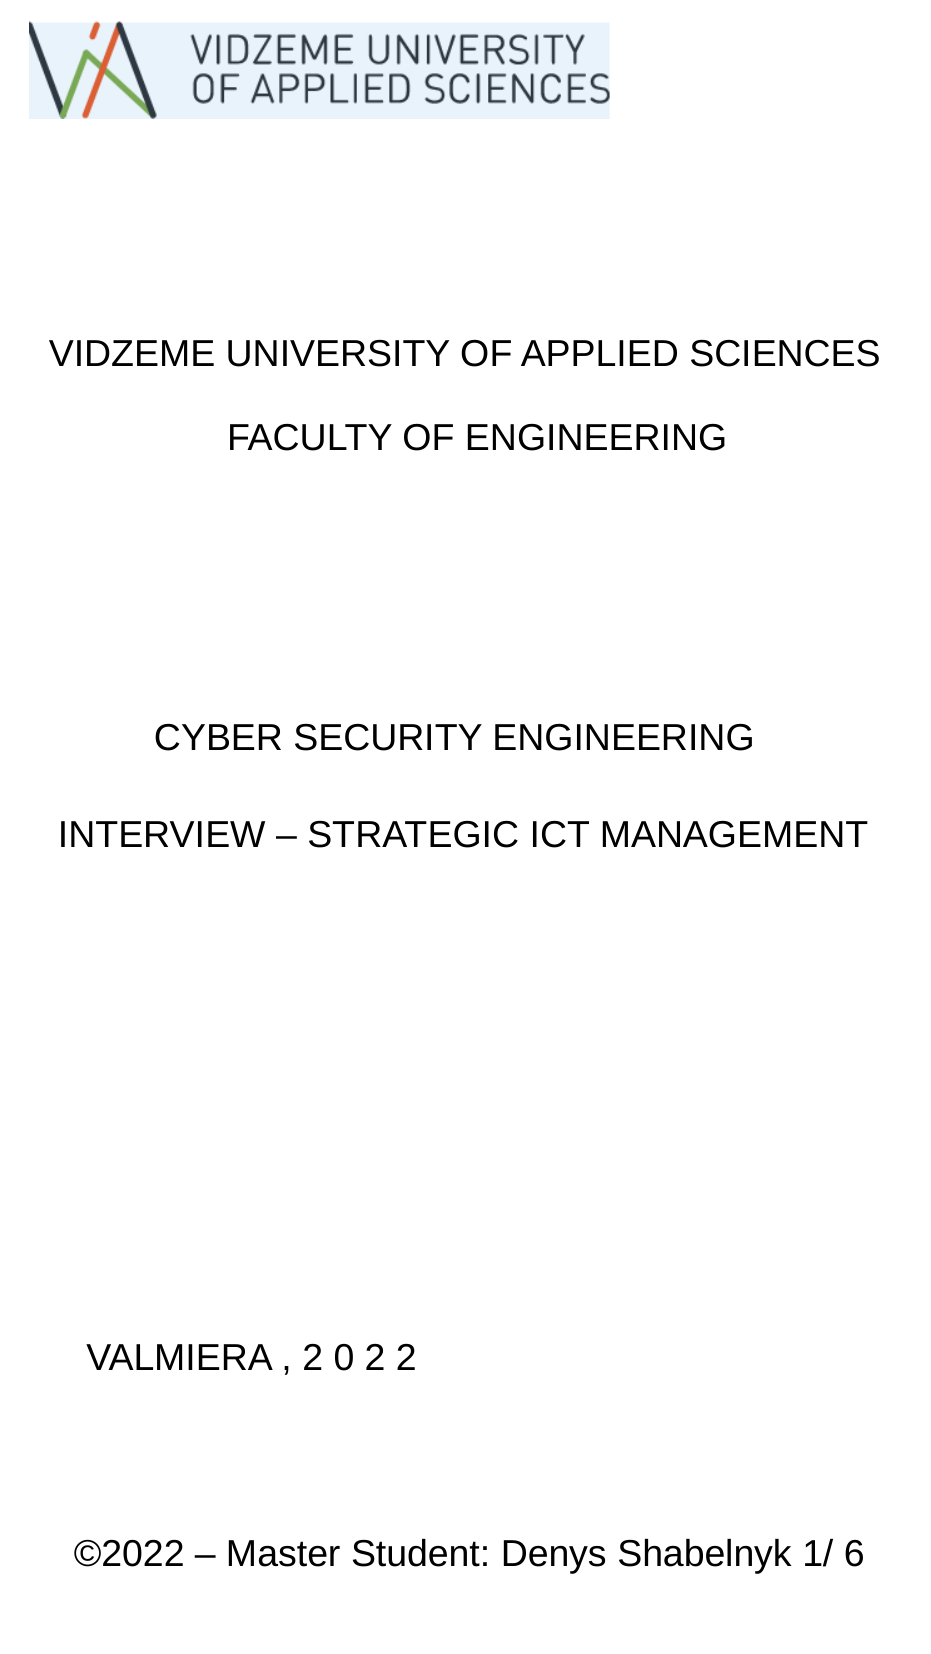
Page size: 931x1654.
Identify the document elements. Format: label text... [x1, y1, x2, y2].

text_box ©2022 – Master Student: Denys Shabelnyk 1/ 6 [59, 1525, 886, 1625]
text_box INTERVIEW – STRATEGIC ICT MANAGEMENT [22, 805, 905, 863]
text_box VIDZEME UNIVERSITY OF APPLIED SCIENCES FACULTY OF ENGINEERING [12, 324, 916, 473]
picture [29, 19, 616, 119]
text_box VALMIERA , 2 0 2 2 [71, 1328, 443, 1386]
text_box CYBER SECURITY ENGINEERING [118, 708, 780, 766]
